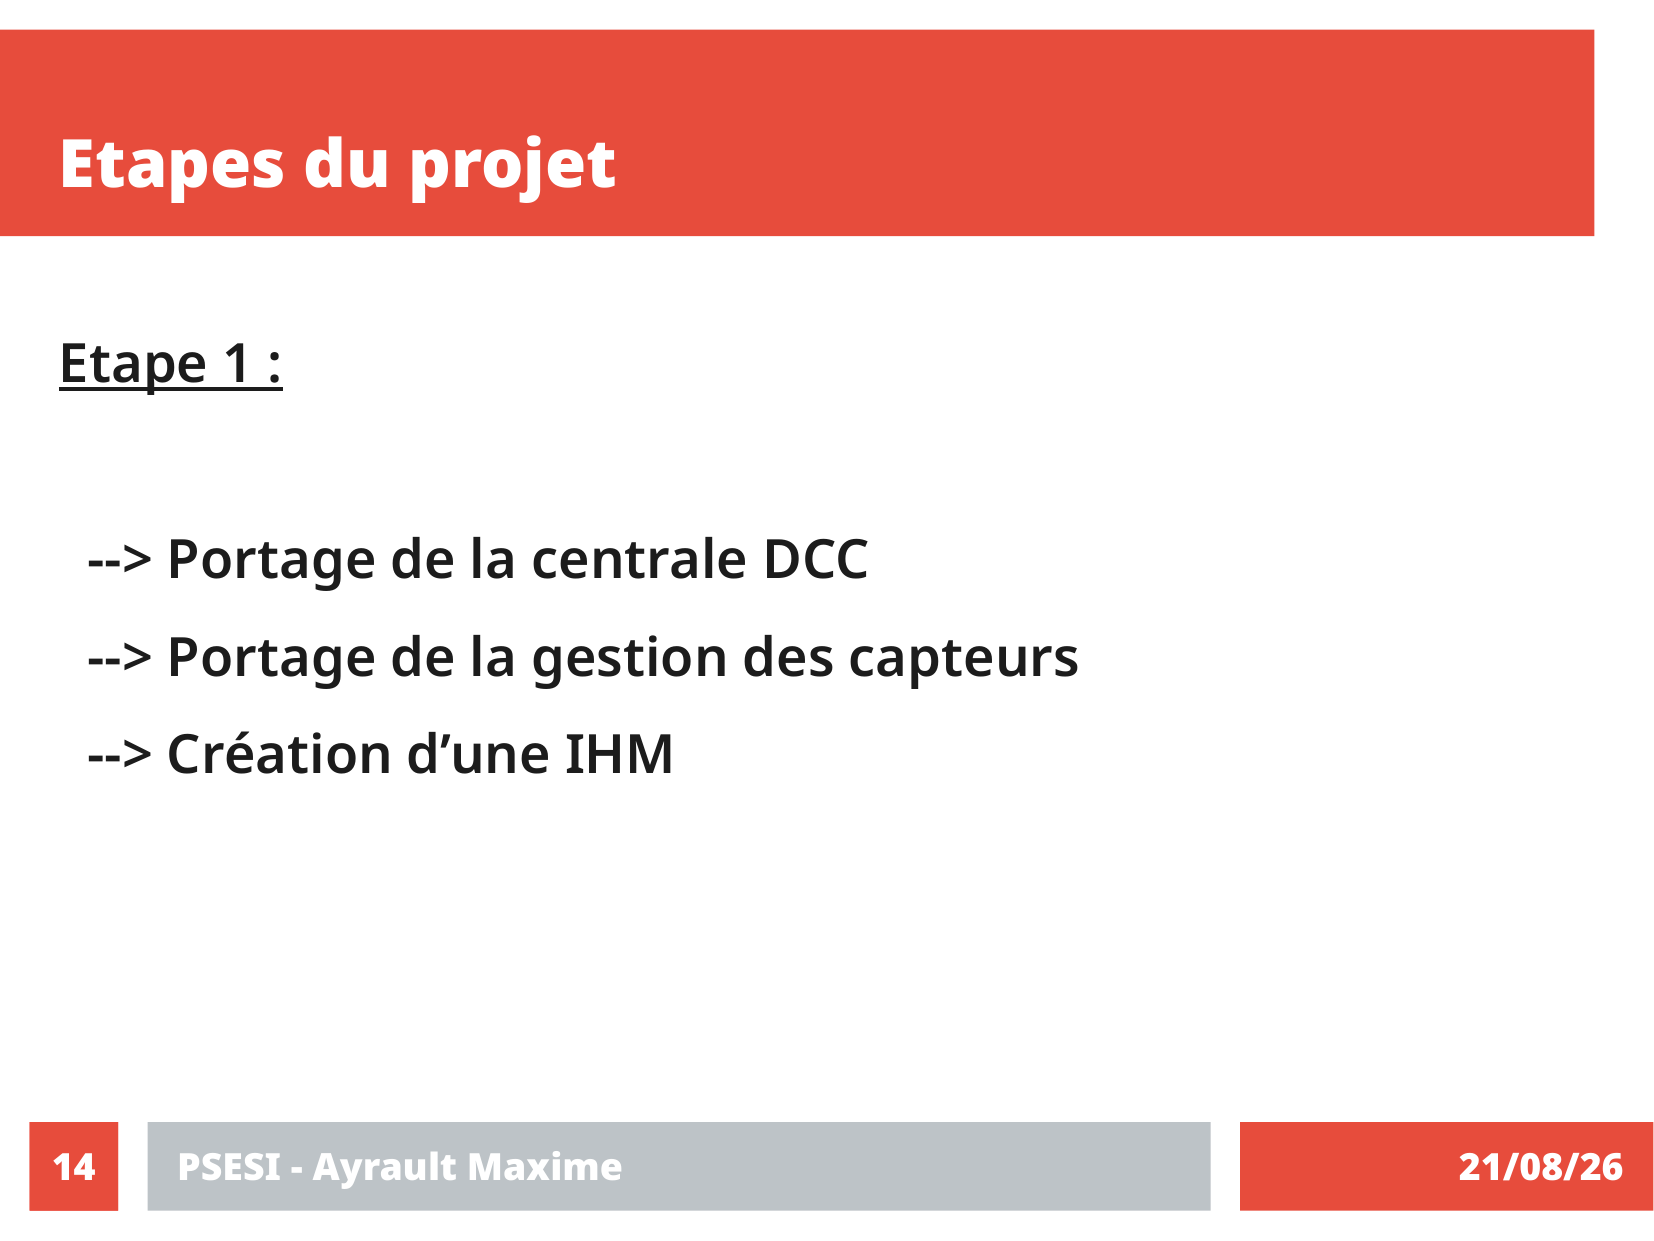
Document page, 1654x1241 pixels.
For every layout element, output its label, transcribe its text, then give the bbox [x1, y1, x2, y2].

title Etapes du projet [59, 59, 1595, 207]
list Etape 1 : --> Portage de la centrale DCC --> Portage de la gestion des capteurs --> Création d’une IHM [59, 324, 1565, 1093]
